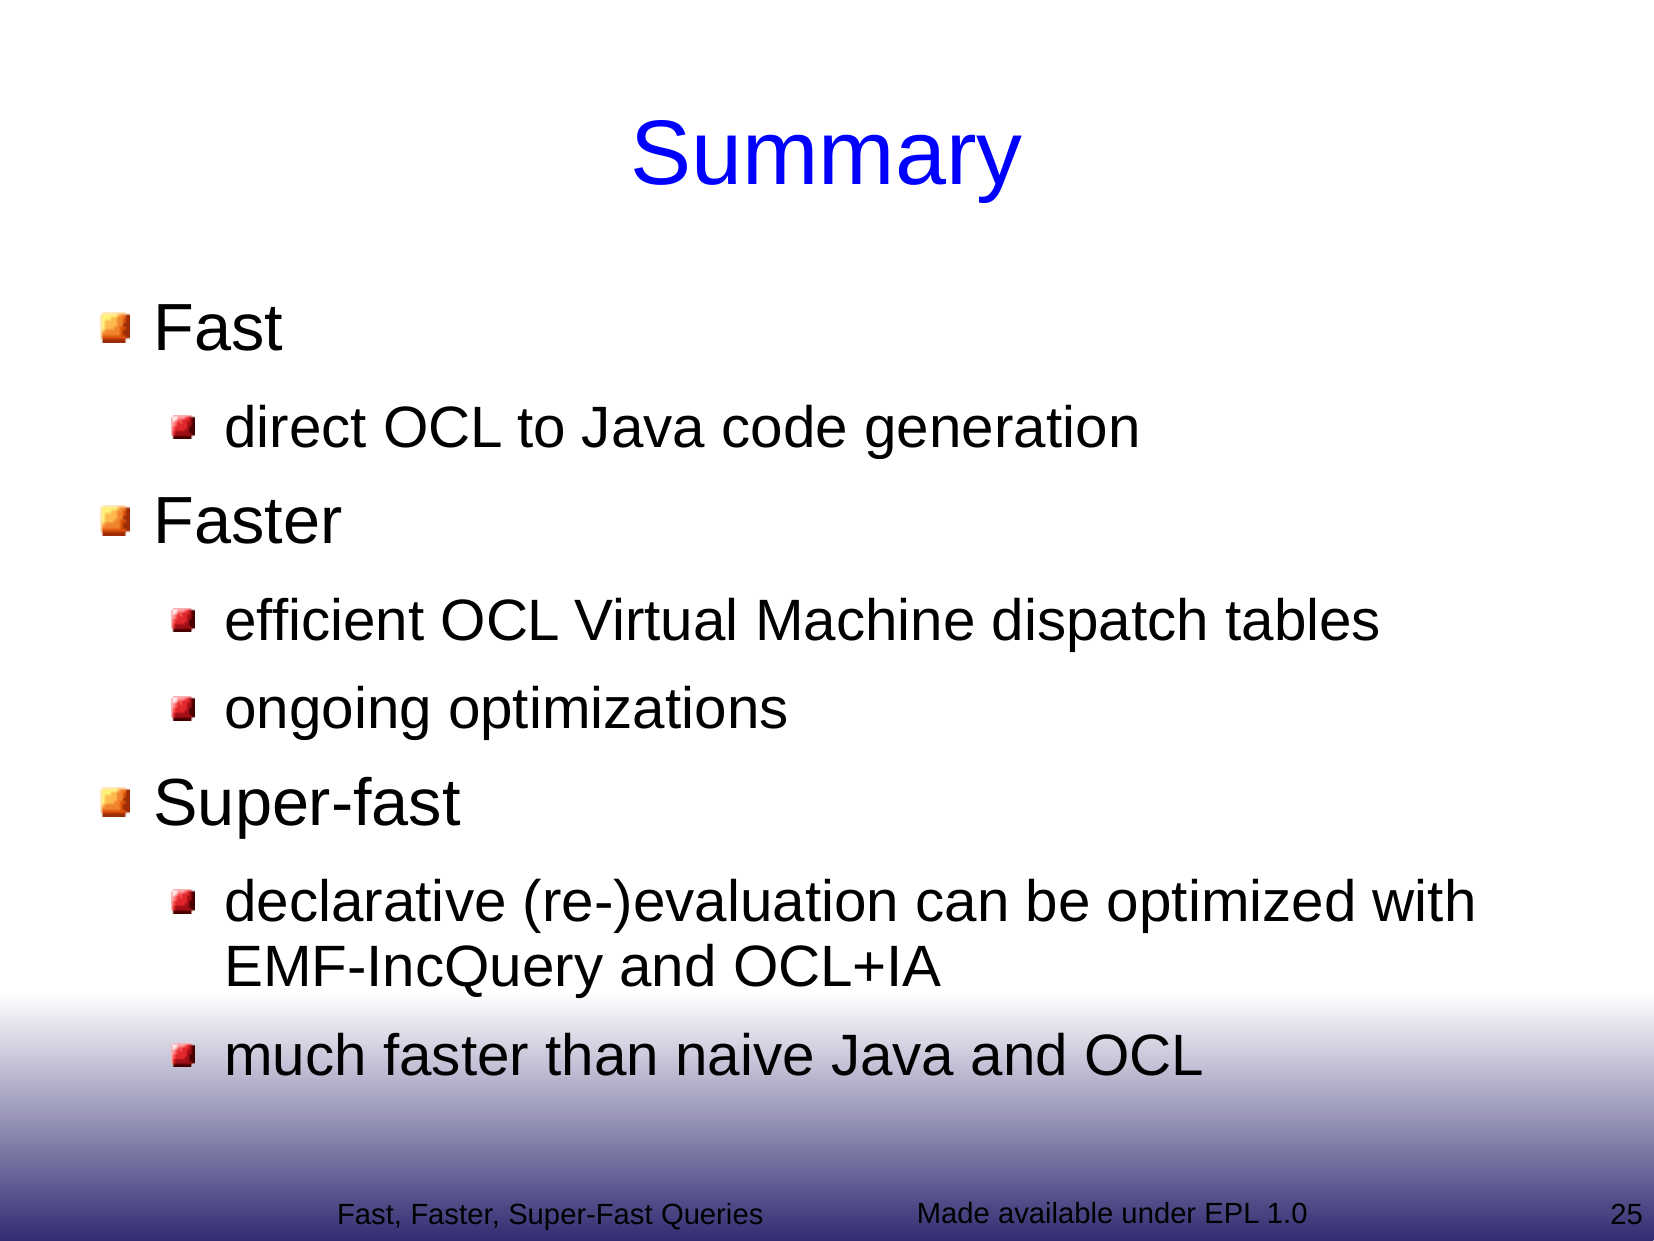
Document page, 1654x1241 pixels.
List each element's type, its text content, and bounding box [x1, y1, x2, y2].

list Fast direct OCL to Java code generation Faster efficient OCL Virtual Machine dispatch tables ongoing optimizations Super-fast declarative (re-)evaluation can be optimized with EMF-IncQuery and OCL+IA much faster than naive Java and OCL [82, 290, 1571, 1186]
title Summary [82, 49, 1571, 257]
